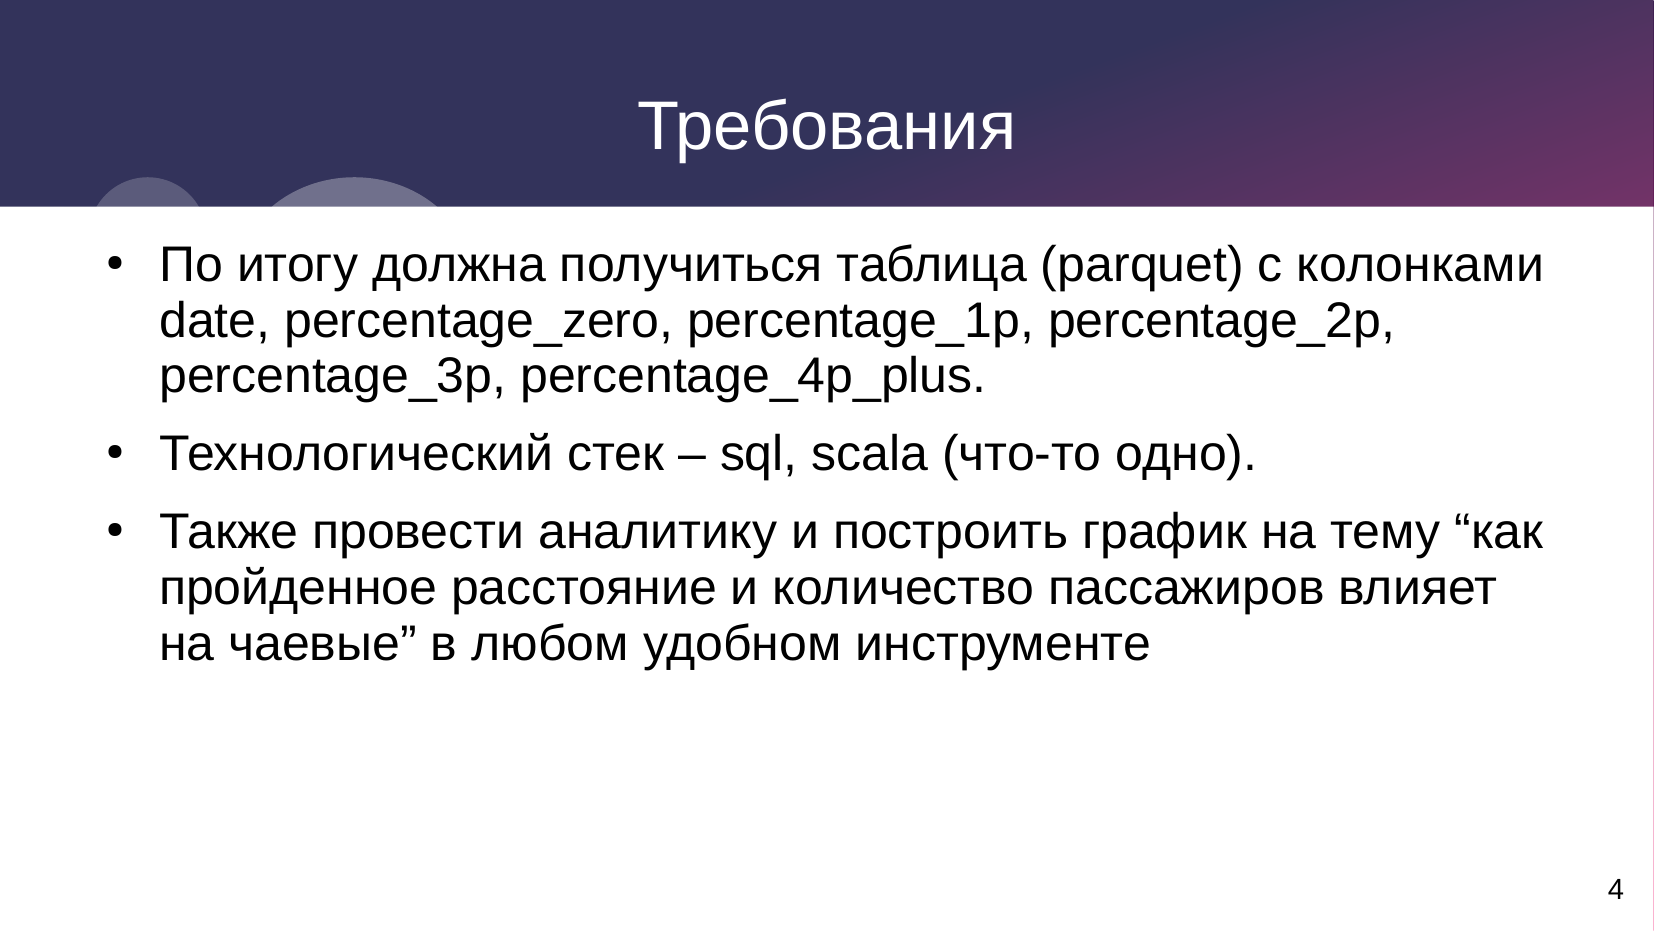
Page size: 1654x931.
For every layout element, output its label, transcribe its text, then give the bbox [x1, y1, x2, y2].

title Требования [88, 44, 1565, 207]
list По итогу должна получиться таблица (parquet) с колонками date, percentage_zero, percentage_1p, percentage_2p, percentage_3p, percentage_4p_plus. Технологический стек – sql, scala (что-то одно). Также провести аналитику и построить график на тему “как пройденное расстояние и количество пассажиров влияет на чаевые” в любом удобном инструменте [88, 236, 1565, 827]
